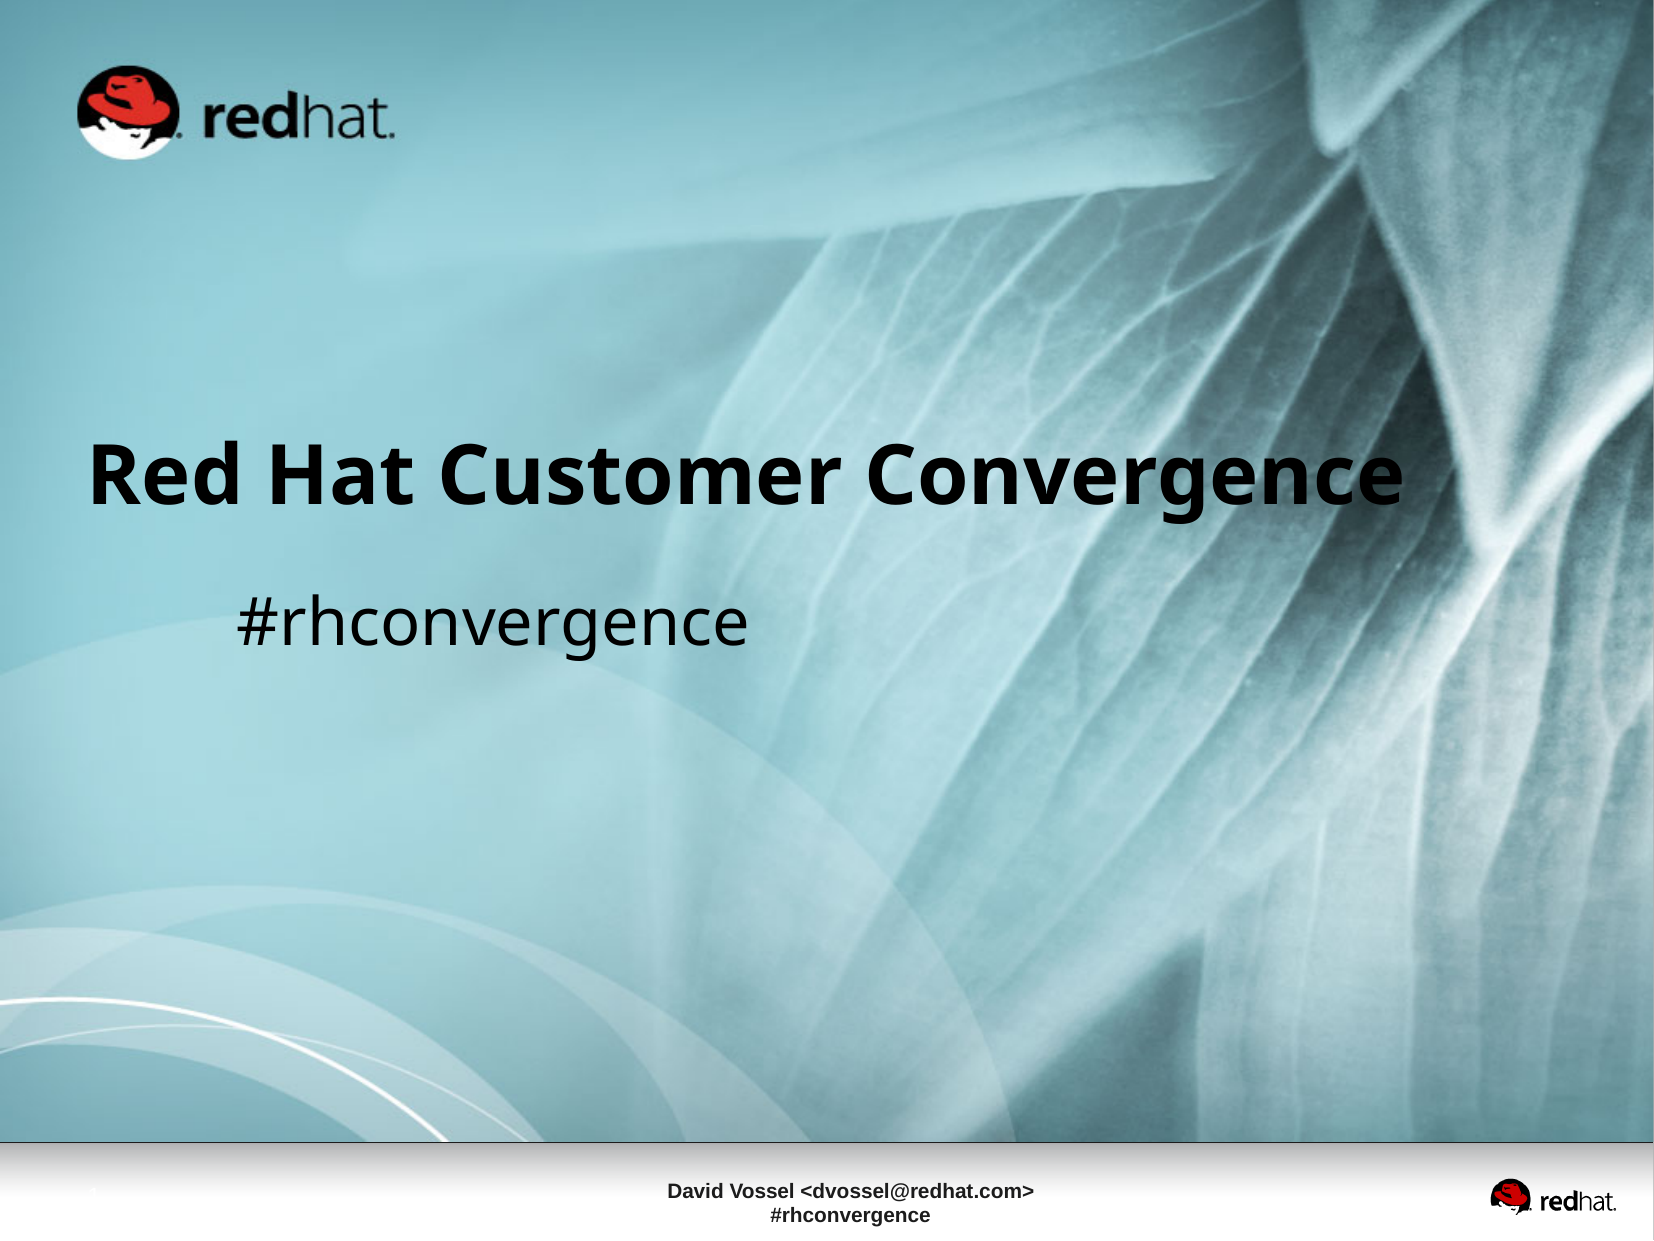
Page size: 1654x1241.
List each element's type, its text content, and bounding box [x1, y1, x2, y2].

picture [0, 0, 1654, 1142]
subtitle Red Hat Customer Convergence #rhconvergence [86, 114, 1576, 909]
picture [0, 1143, 1654, 1241]
